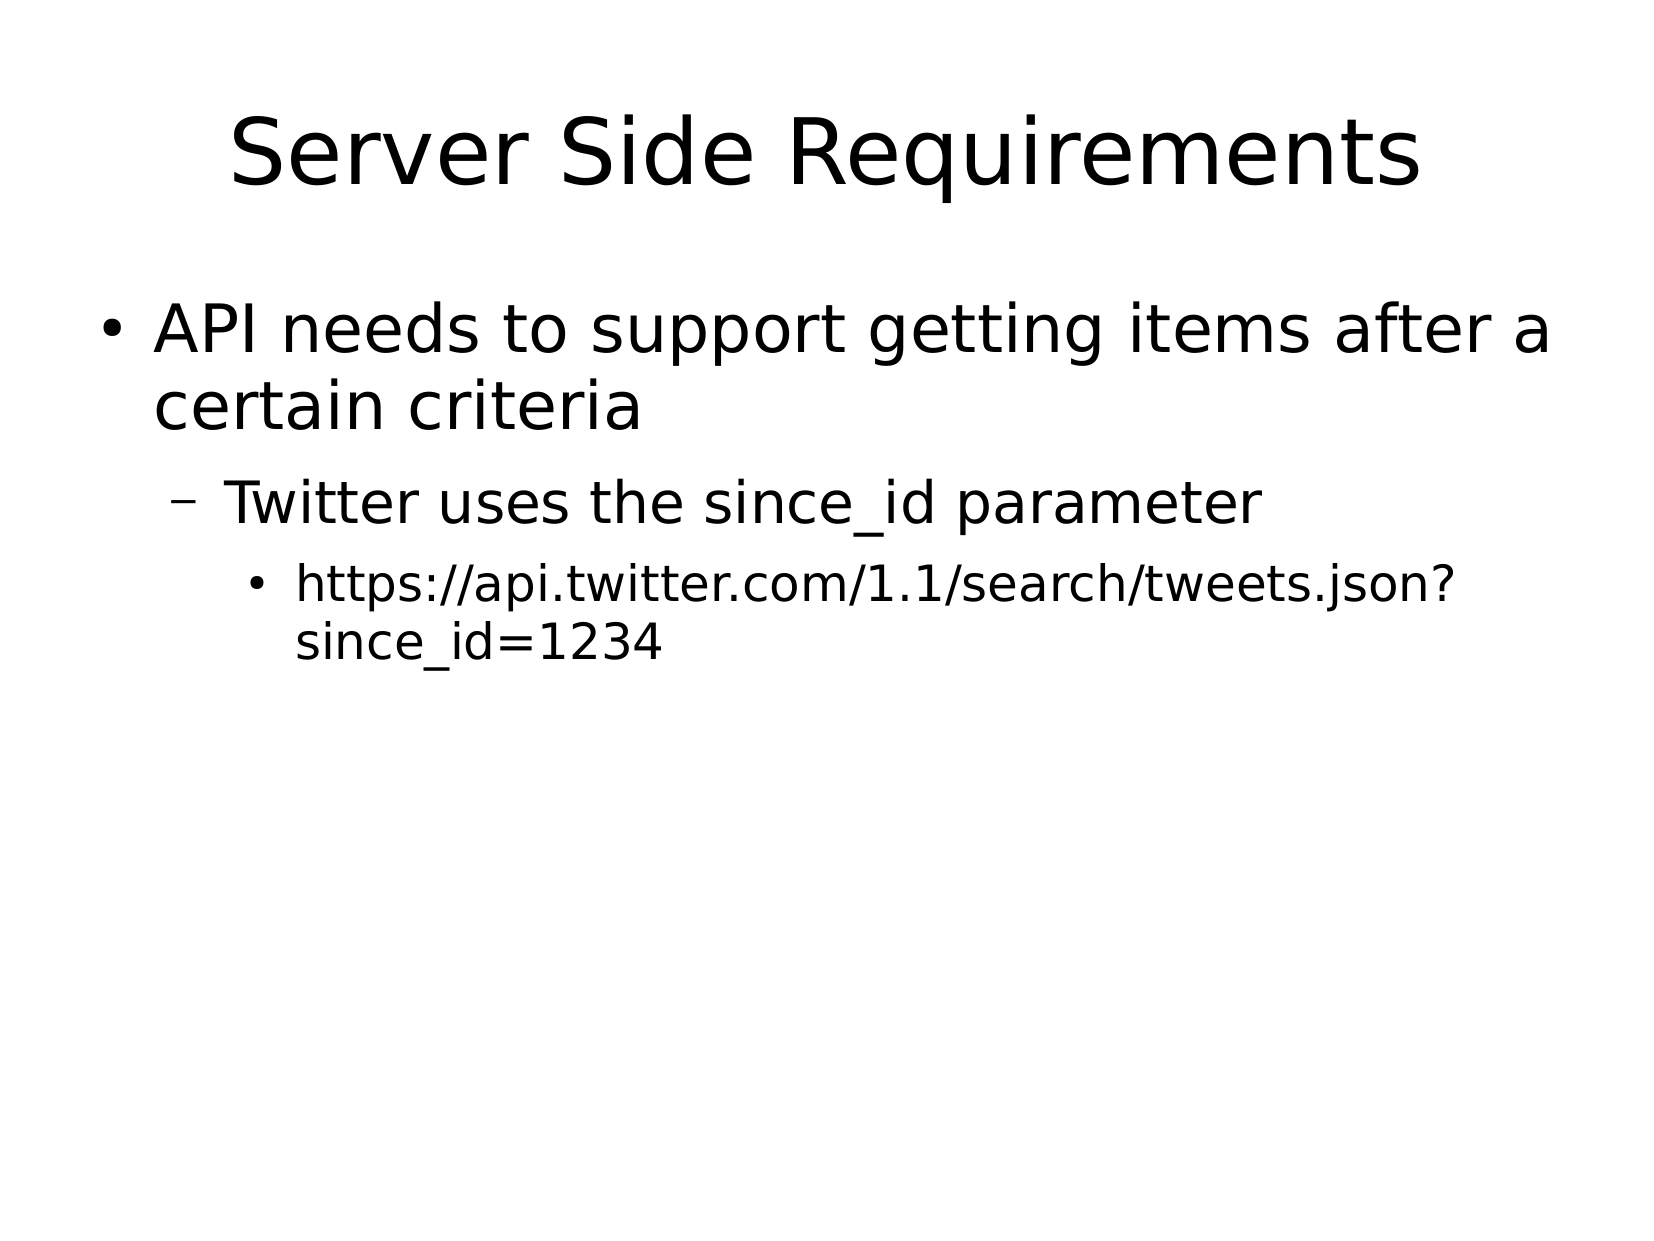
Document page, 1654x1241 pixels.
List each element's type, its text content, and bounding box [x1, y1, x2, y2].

list API needs to support getting items after a certain criteria Twitter uses the since_id parameter https://api.twitter.com/1.1/search/tweets.json?since_id=1234 [82, 290, 1571, 1010]
title Server Side Requirements [82, 49, 1571, 257]
